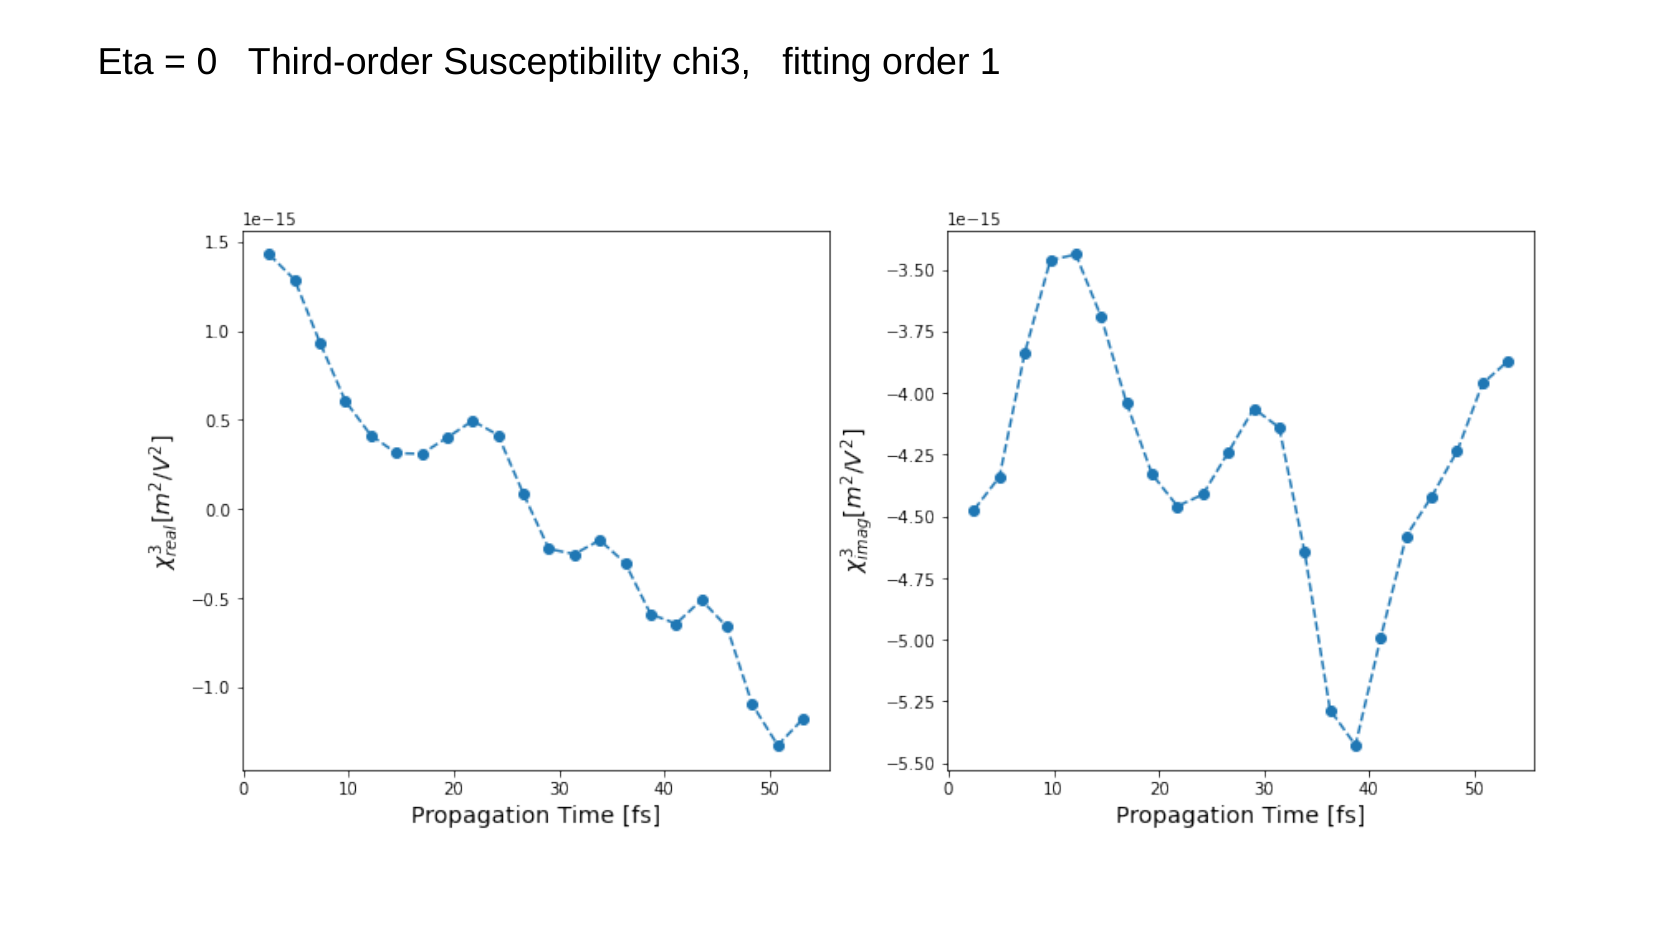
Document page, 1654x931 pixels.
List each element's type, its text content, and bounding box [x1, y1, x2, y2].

text_box Eta = 0 Third-order Susceptibility chi3, fitting order 1 [82, 33, 1531, 133]
picture [135, 202, 1546, 841]
